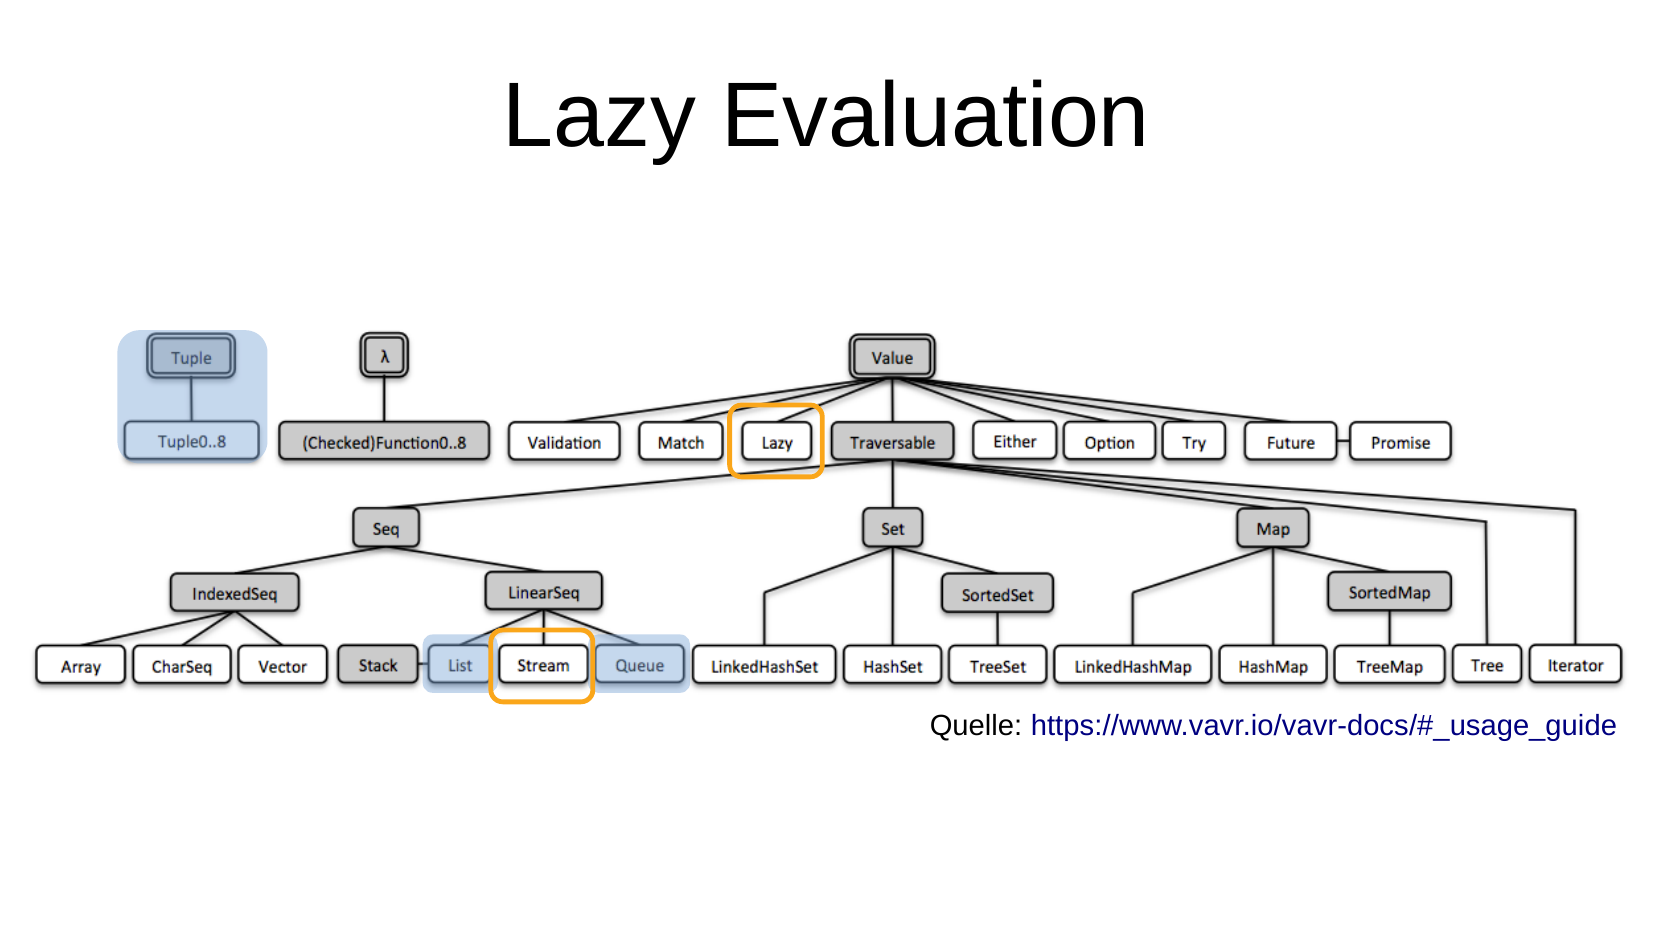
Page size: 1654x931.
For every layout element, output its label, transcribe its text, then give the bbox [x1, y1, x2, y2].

picture [494, 633, 590, 699]
picture [26, 323, 1632, 702]
text_box [117, 330, 268, 464]
text_box [422, 634, 490, 693]
title Lazy Evaluation [82, 37, 1571, 193]
text_box [594, 634, 691, 693]
text_box Quelle: https://www.vavr.io/vavr-docs/#_usage_guide [915, 701, 1636, 750]
text_box [494, 637, 498, 691]
